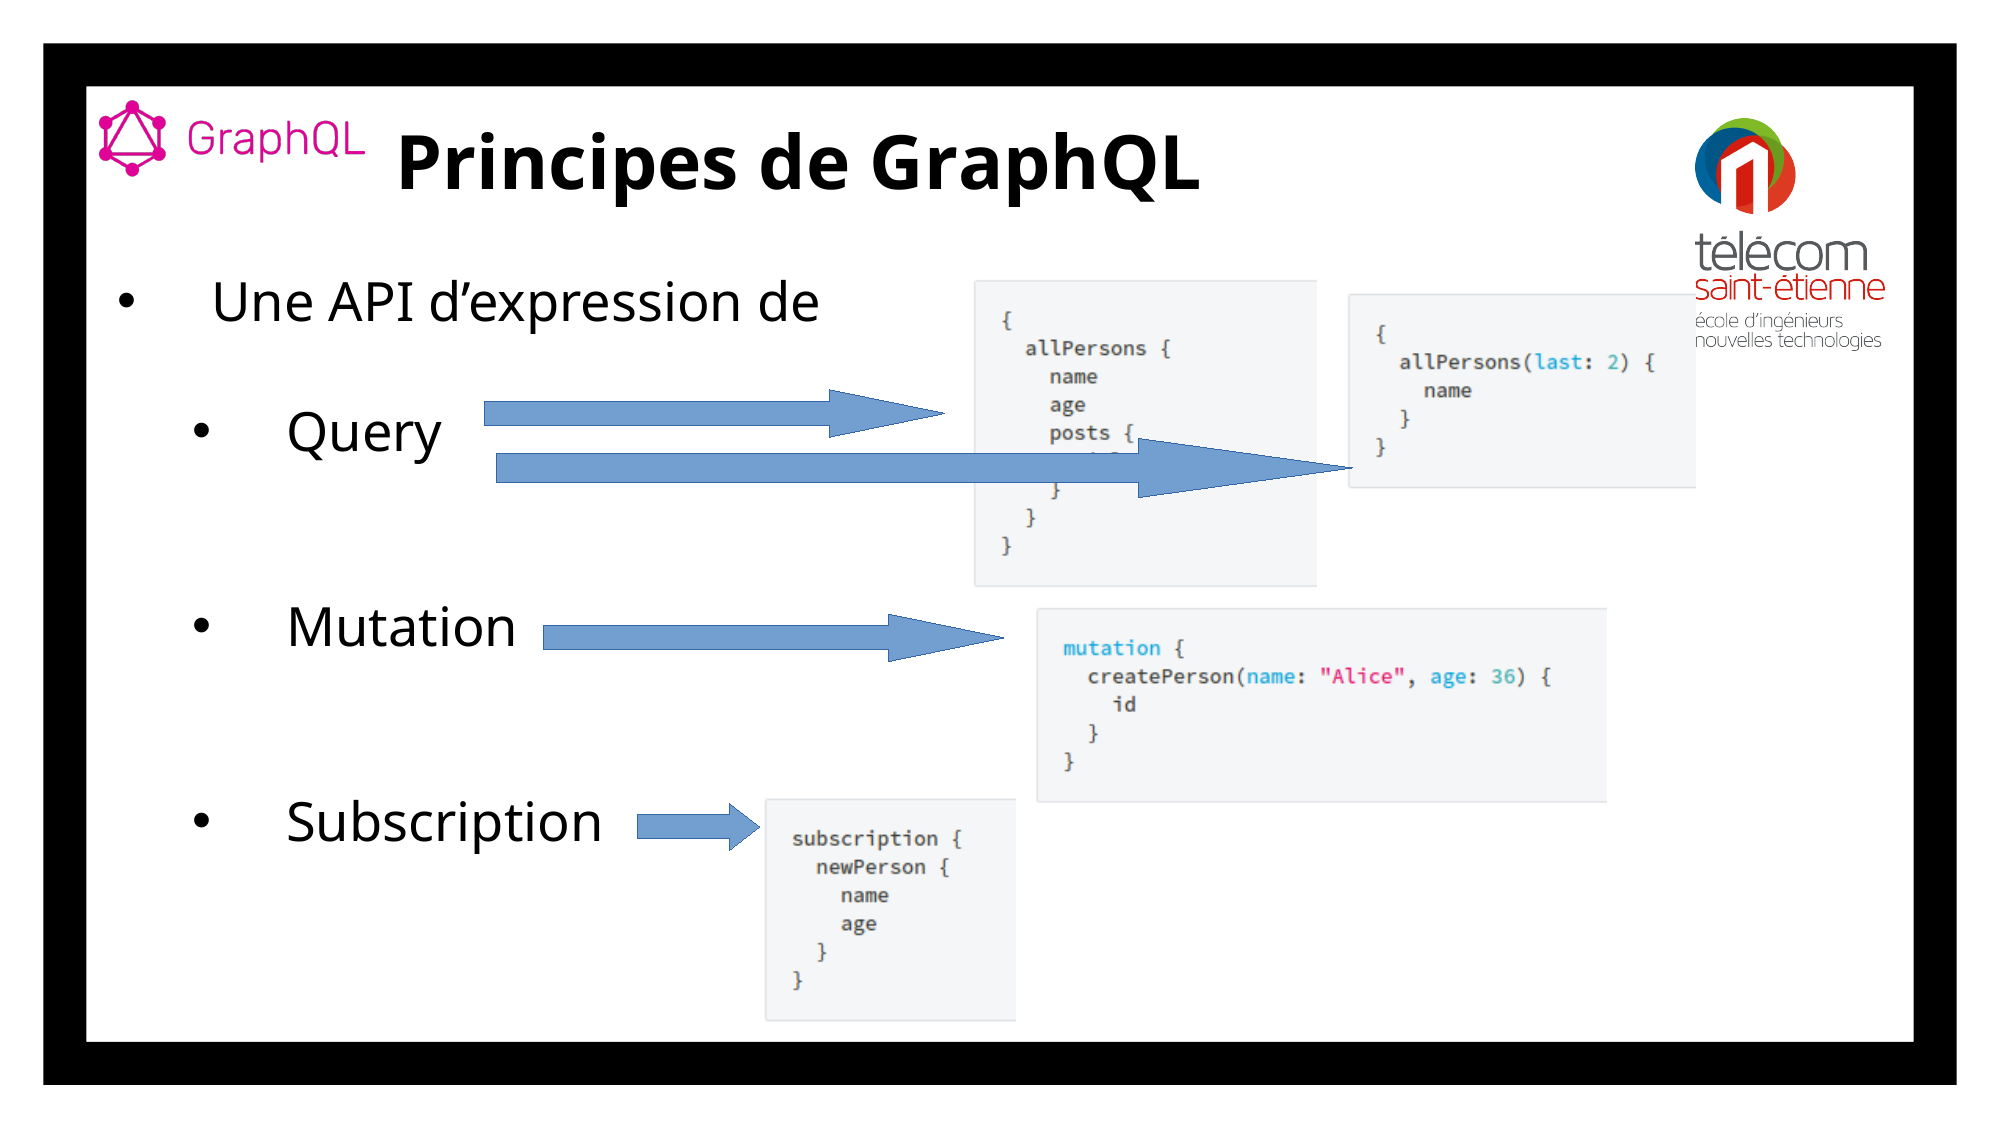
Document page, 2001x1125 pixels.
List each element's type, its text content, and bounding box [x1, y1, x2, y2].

picture [1032, 602, 1607, 814]
text_box [484, 389, 945, 438]
picture [1695, 118, 1885, 351]
picture [94, 99, 367, 178]
text_box [543, 614, 1004, 662]
text_box Une API d’expression de Query Mutation Subscription [102, 259, 1808, 950]
title Principes de GraphQL [375, 94, 1855, 259]
picture [968, 271, 1317, 462]
text_box [496, 438, 1353, 498]
picture [968, 473, 1317, 596]
text_box [637, 803, 760, 851]
picture [759, 791, 1016, 1028]
picture [1339, 283, 1696, 498]
